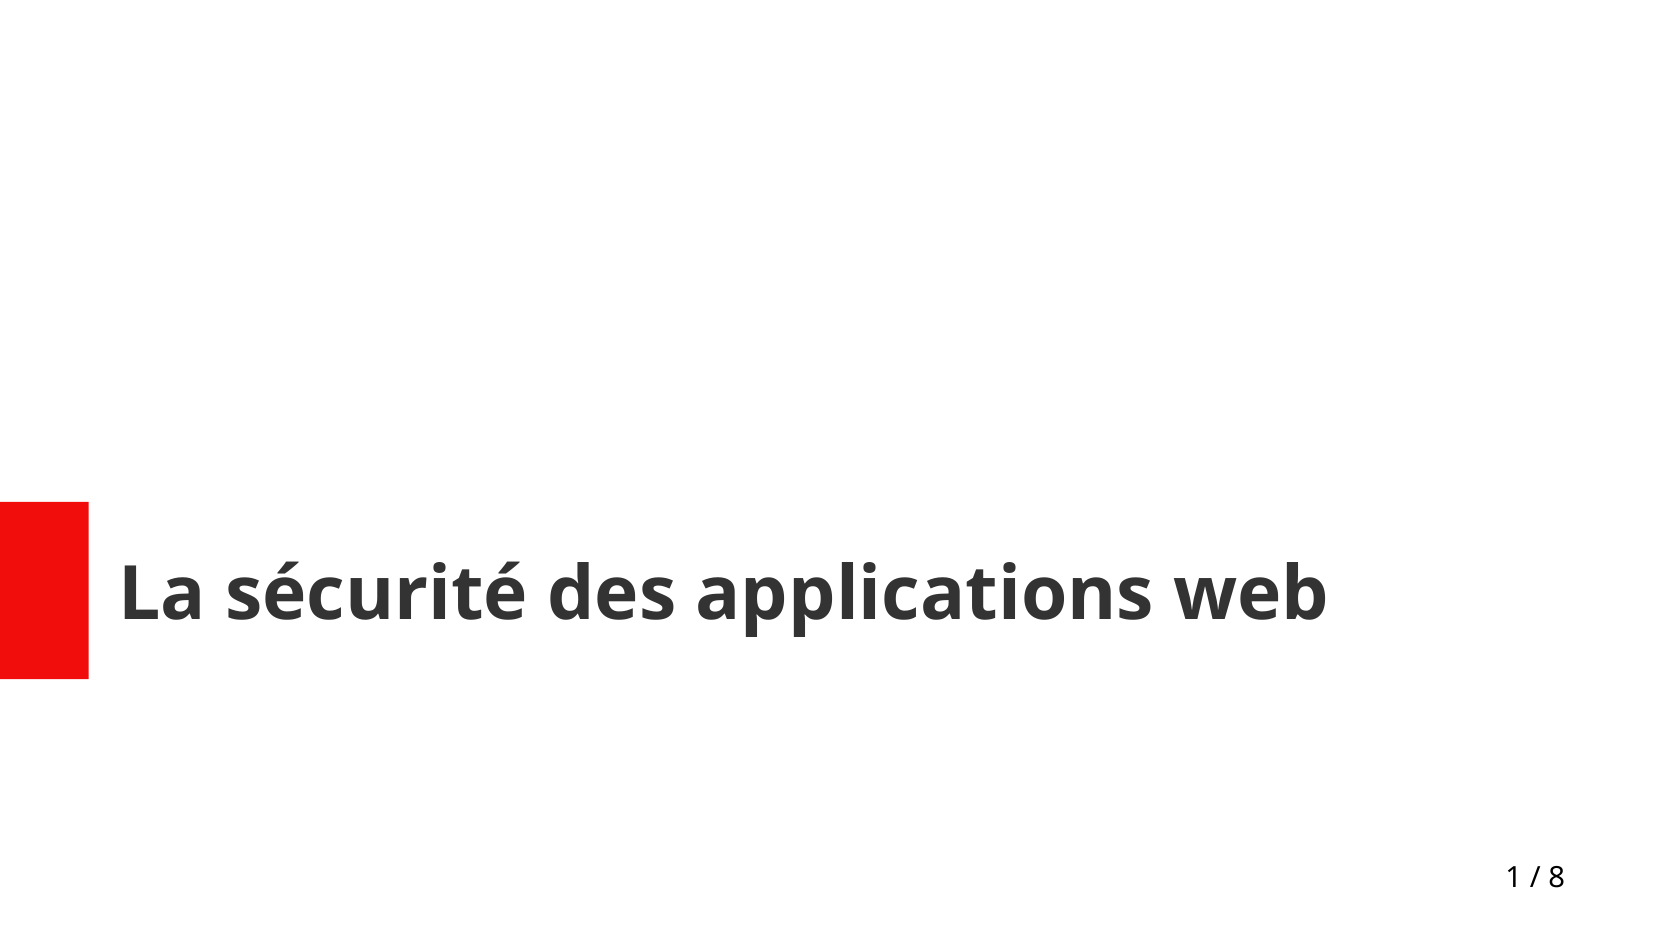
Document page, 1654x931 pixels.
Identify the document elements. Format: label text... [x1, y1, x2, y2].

title La sécurité des applications web [118, 501, 1536, 680]
